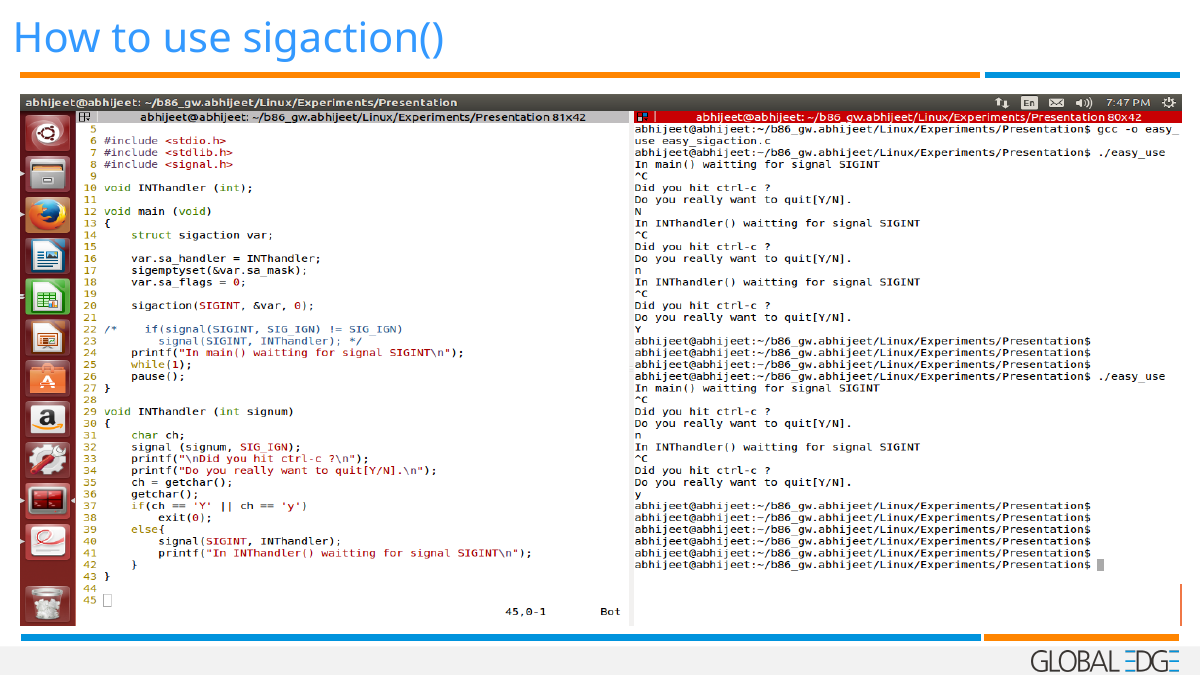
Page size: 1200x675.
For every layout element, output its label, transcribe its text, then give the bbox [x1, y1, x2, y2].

picture [1031, 650, 1179, 672]
title How to use sigaction() [12, 9, 1088, 63]
picture [20, 94, 1182, 626]
